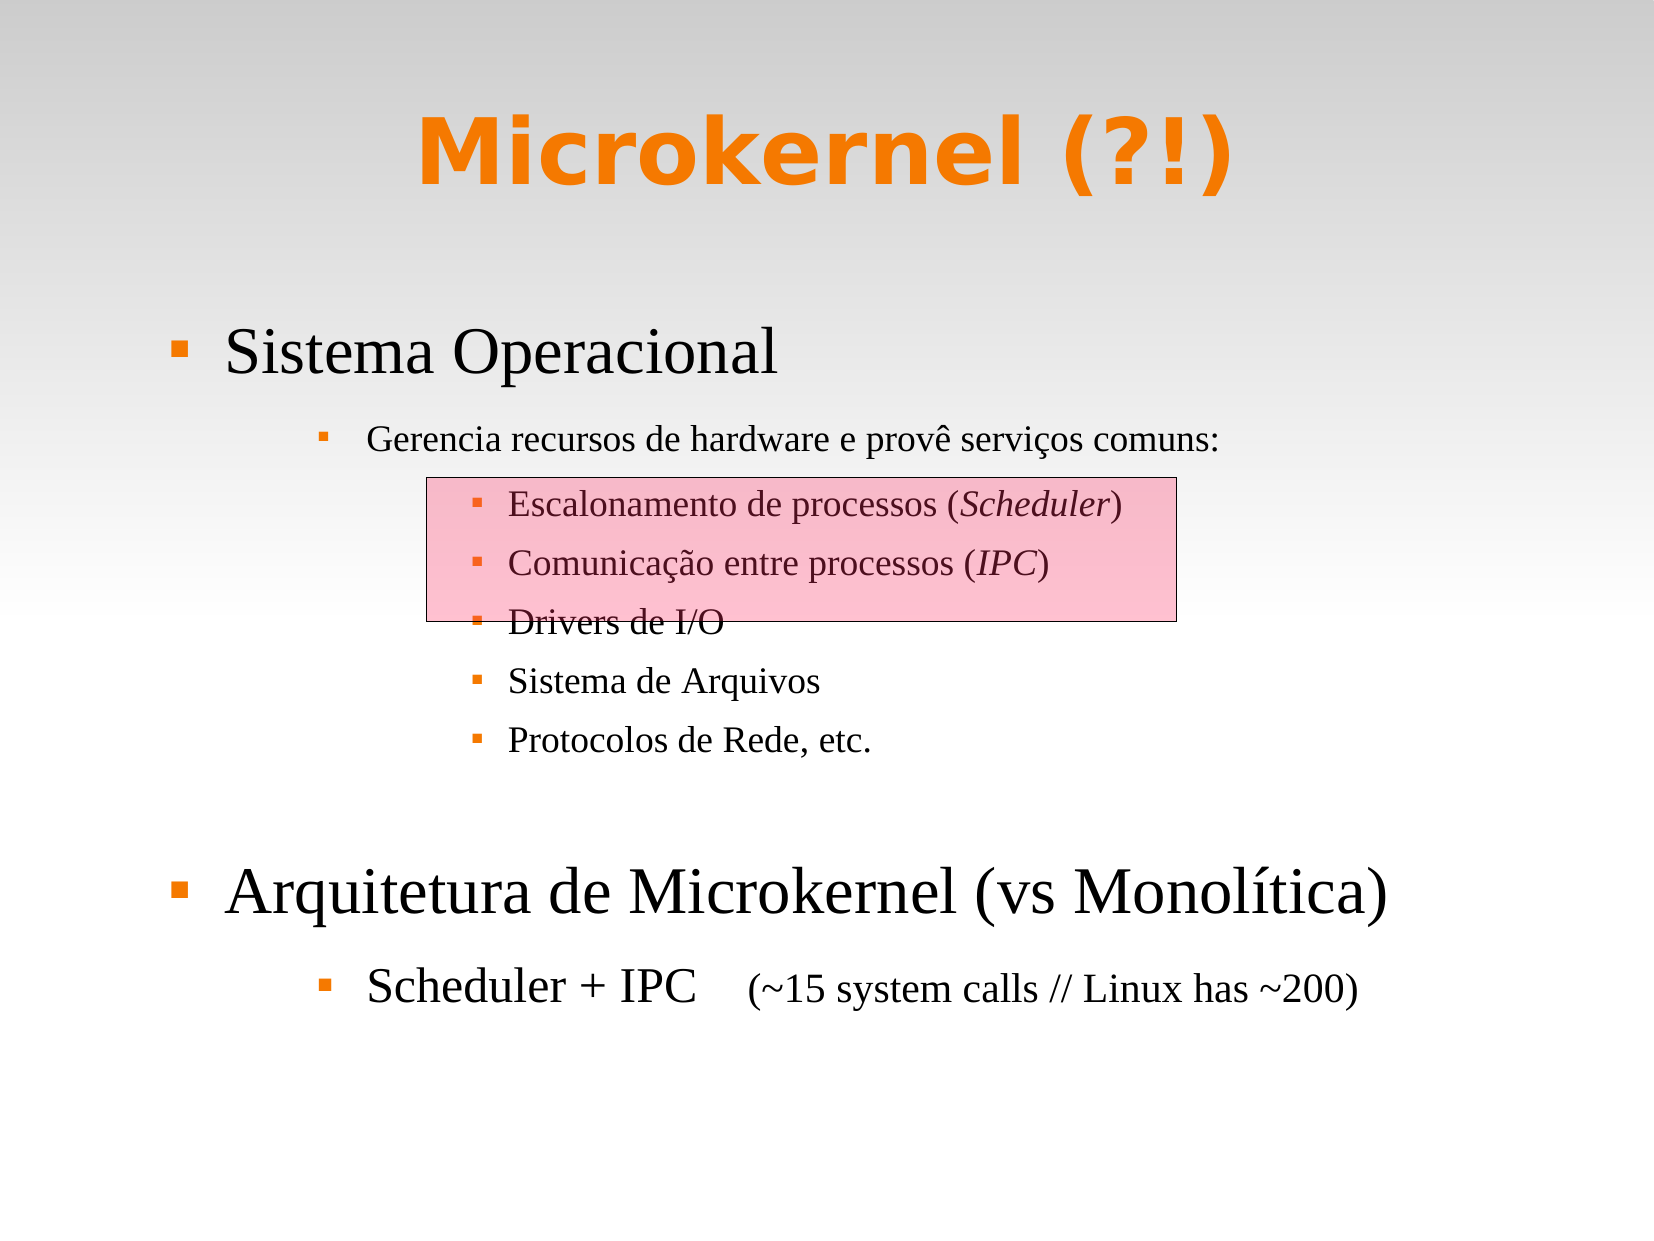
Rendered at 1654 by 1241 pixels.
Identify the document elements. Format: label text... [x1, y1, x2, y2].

text_box [426, 477, 1177, 622]
list Sistema Operacional Gerencia recursos de hardware e provê serviços comuns: Escalonamento de processos (Scheduler) Comunicação entre processos (IPC) Drivers de I/O Sistema de Arquivos Protocolos de Rede, etc. Arquitetura de Microkernel (vs Monolítica) Scheduler + IPC (~15 system calls // Linux has ~200) [82, 313, 1538, 1133]
title Microkernel (?!) [82, 49, 1571, 257]
